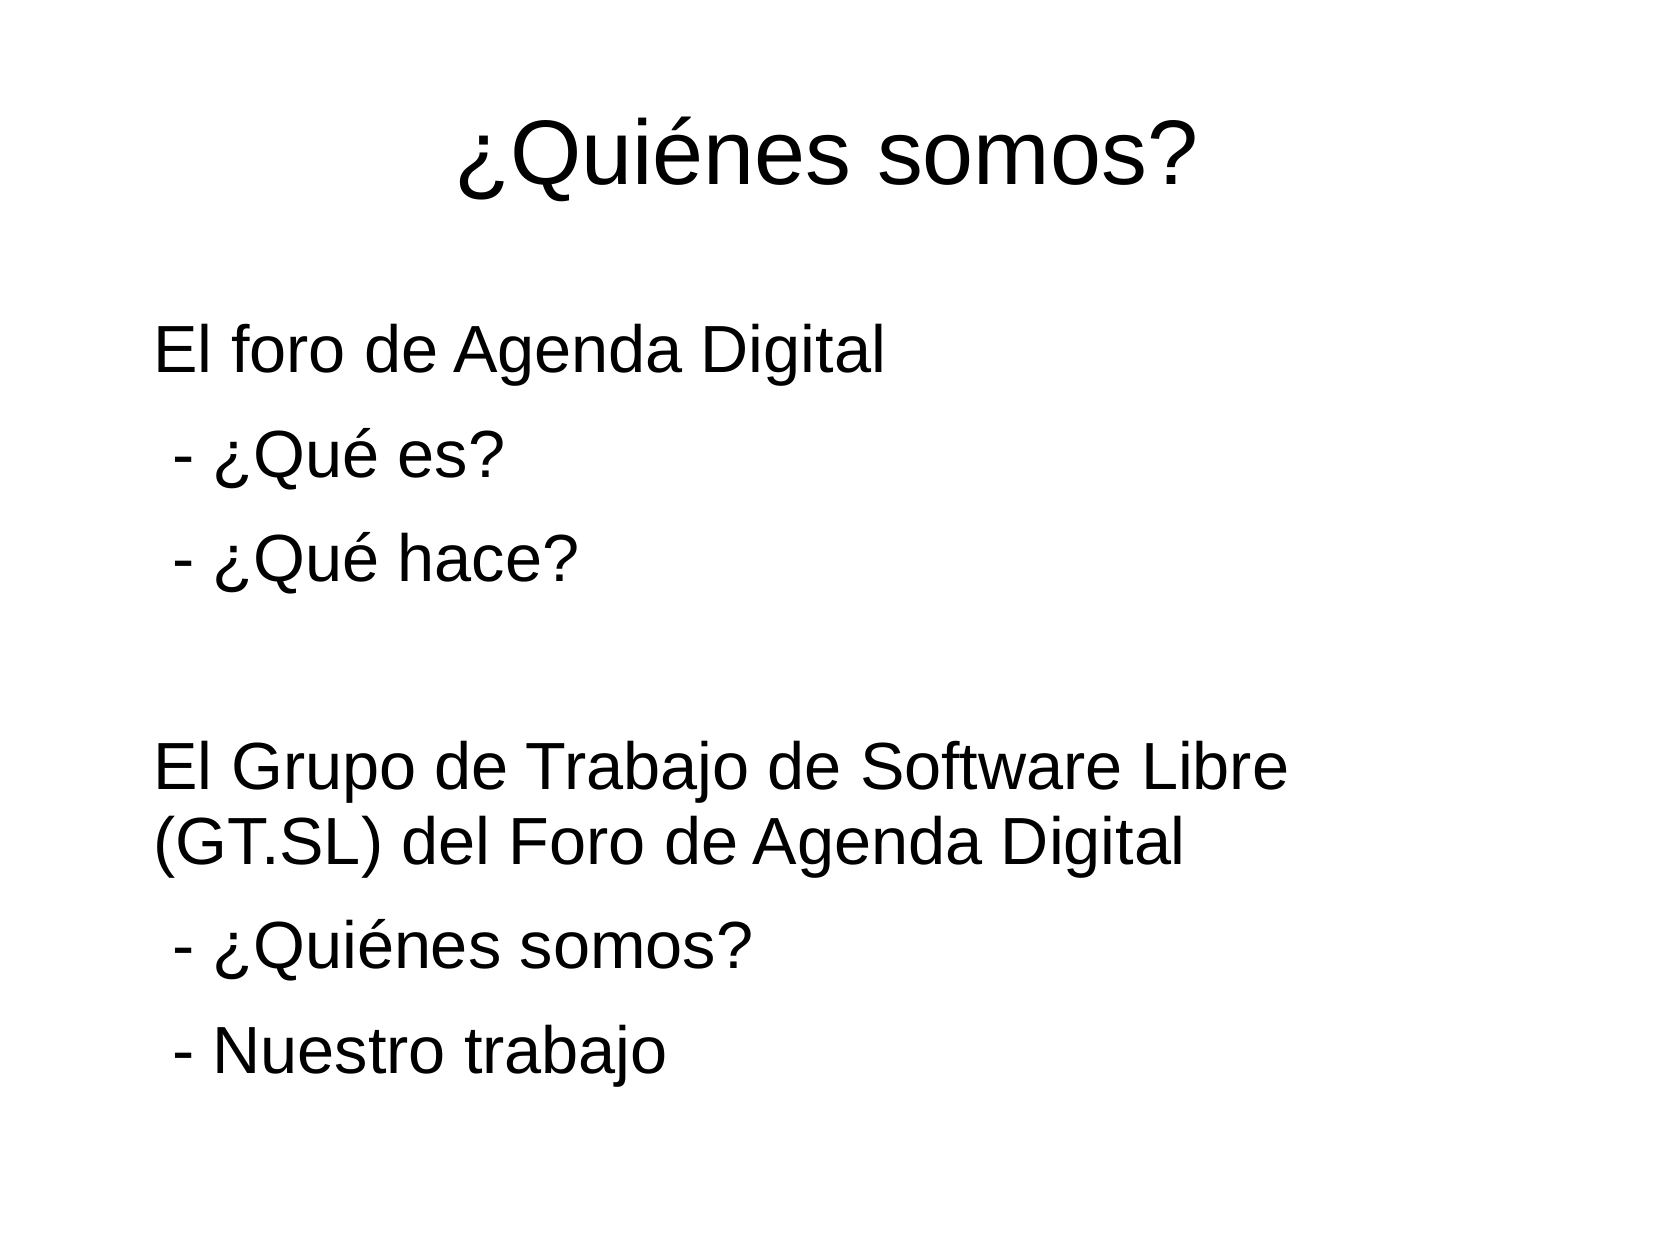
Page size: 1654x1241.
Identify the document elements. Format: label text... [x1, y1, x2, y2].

list El foro de Agenda Digital - ¿Qué es? - ¿Qué hace? El Grupo de Trabajo de Software Libre (GT.SL) del Foro de Agenda Digital - ¿Quiénes somos? - Nuestro trabajo [82, 312, 1536, 1170]
title ¿Quiénes somos? [82, 49, 1571, 257]
